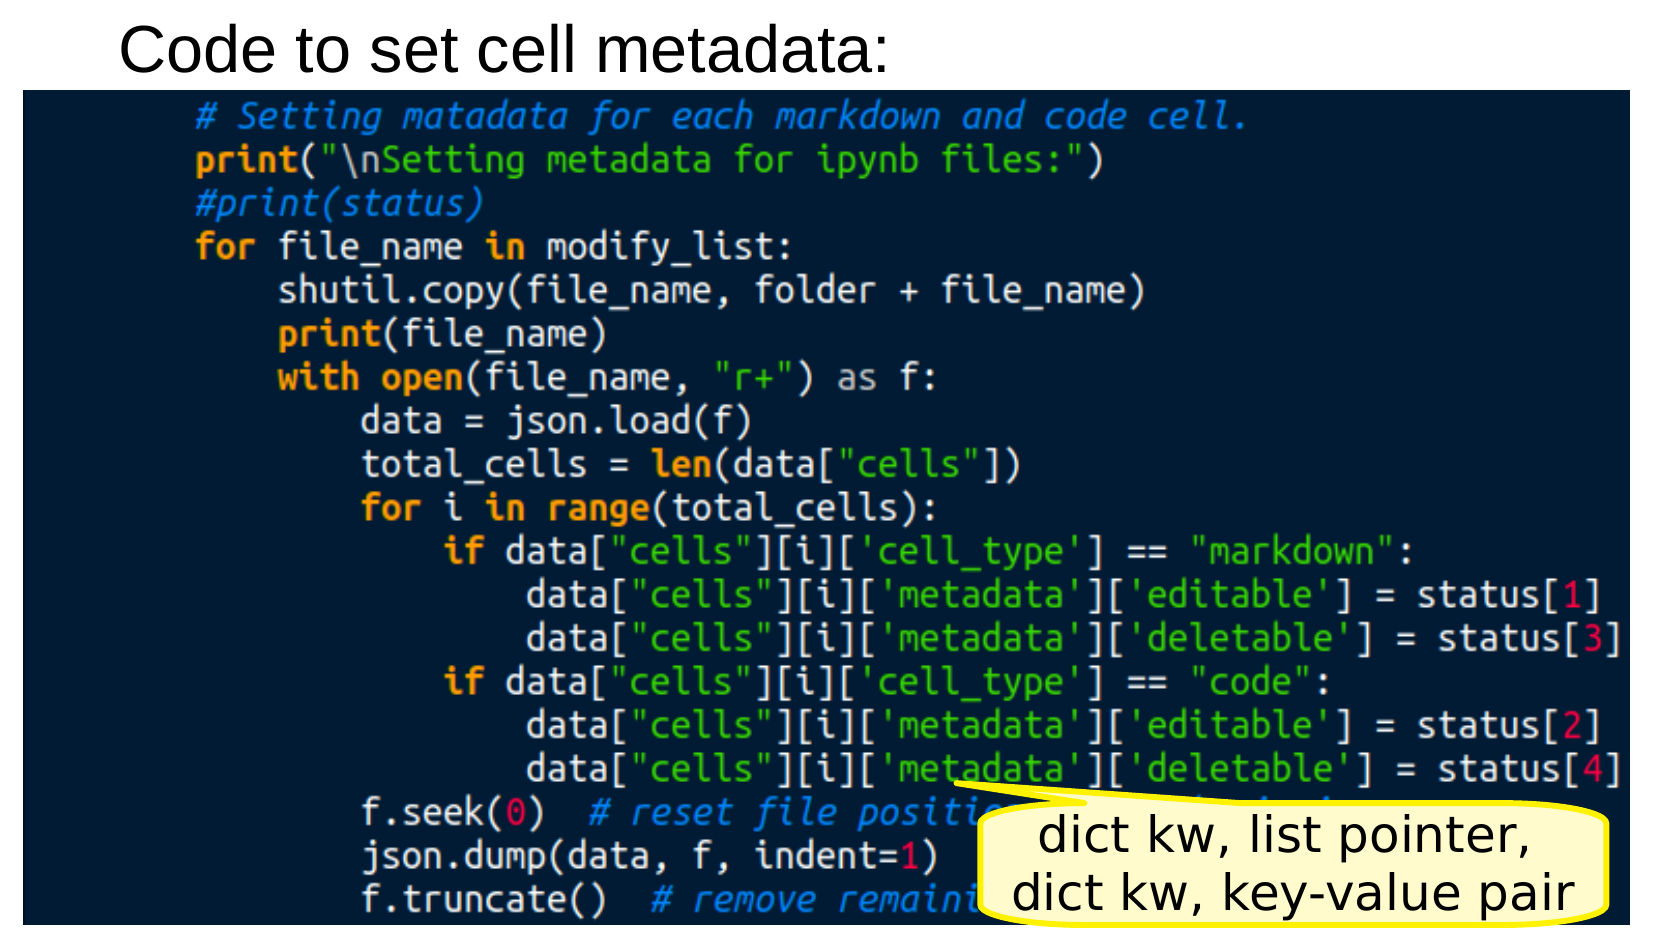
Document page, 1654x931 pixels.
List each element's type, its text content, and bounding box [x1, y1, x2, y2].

text_box dict kw, list pointer, dict kw, key-value pair [956, 783, 1607, 925]
text_box Code to set cell metadata: [82, 5, 1571, 90]
picture [23, 90, 1630, 925]
